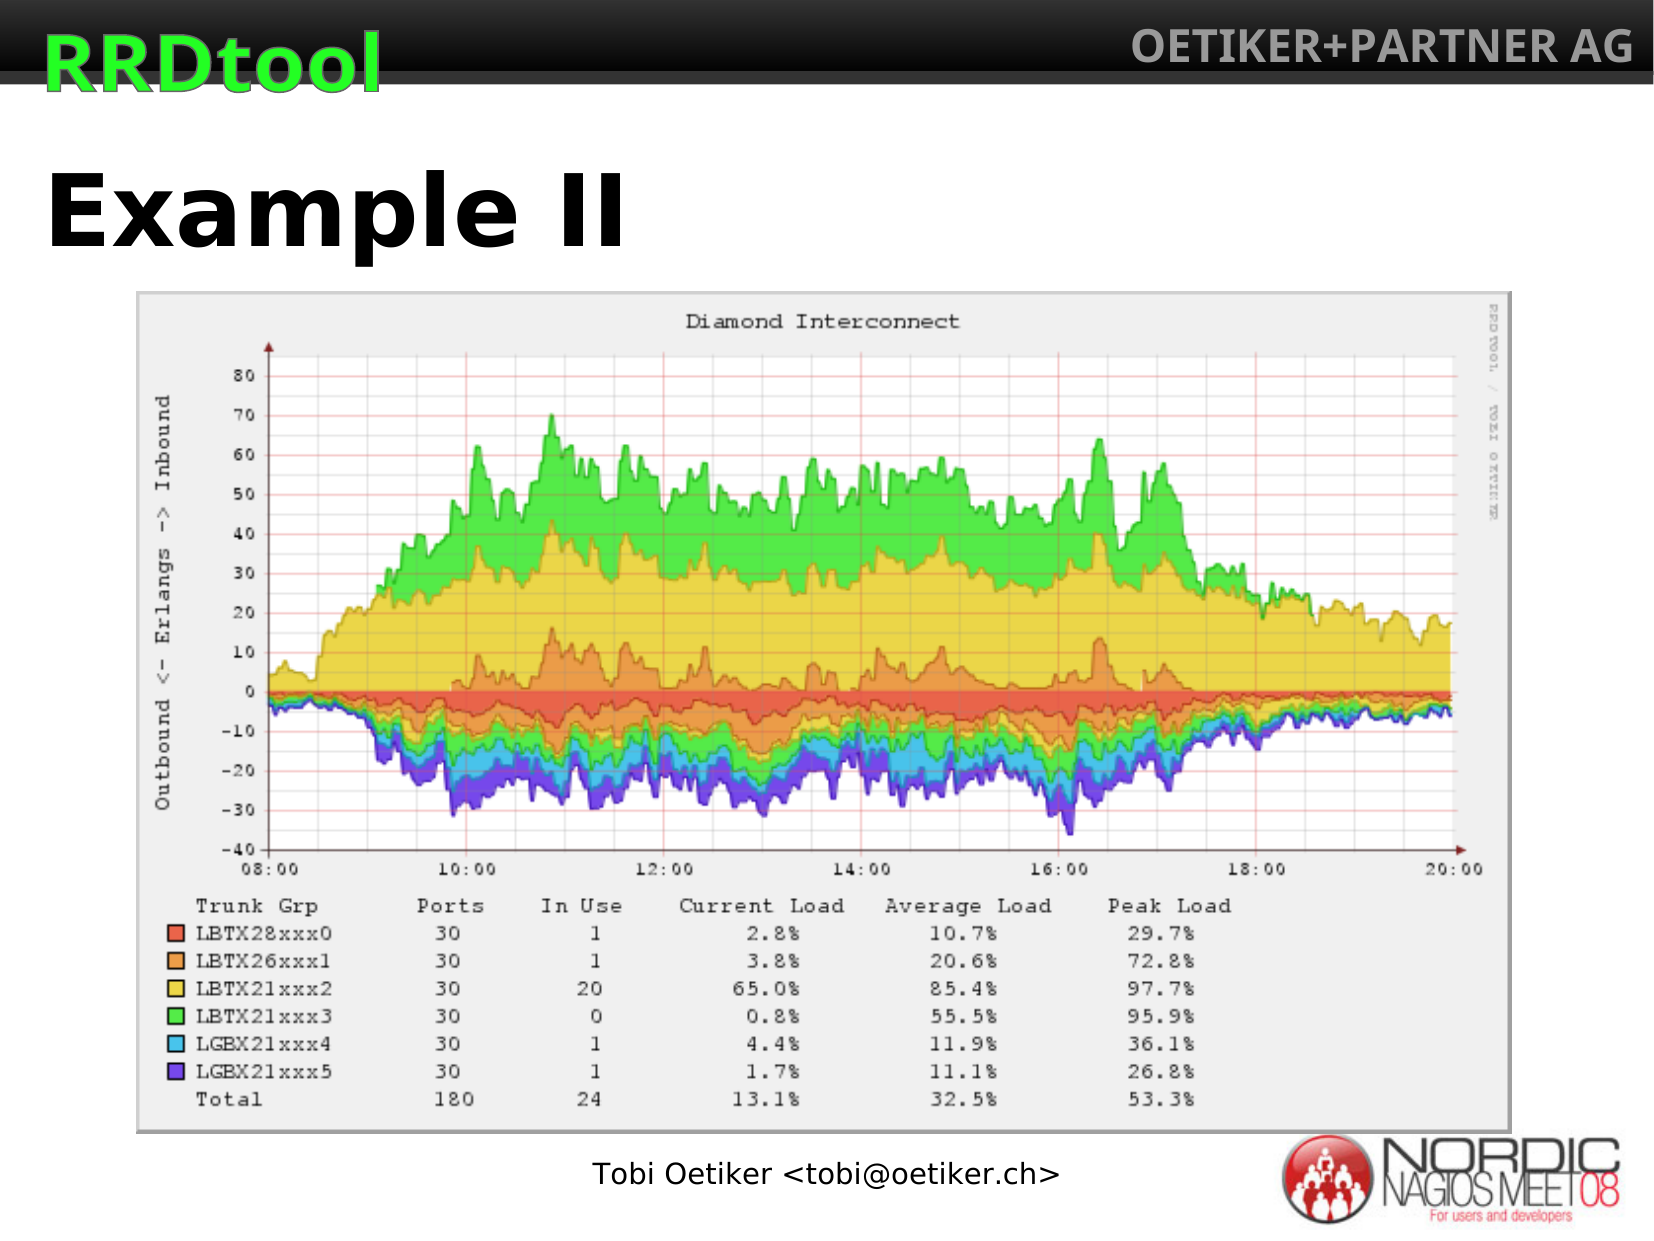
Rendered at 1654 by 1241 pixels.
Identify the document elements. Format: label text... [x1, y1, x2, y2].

title Example II [43, 144, 1582, 280]
picture [136, 291, 1654, 1241]
